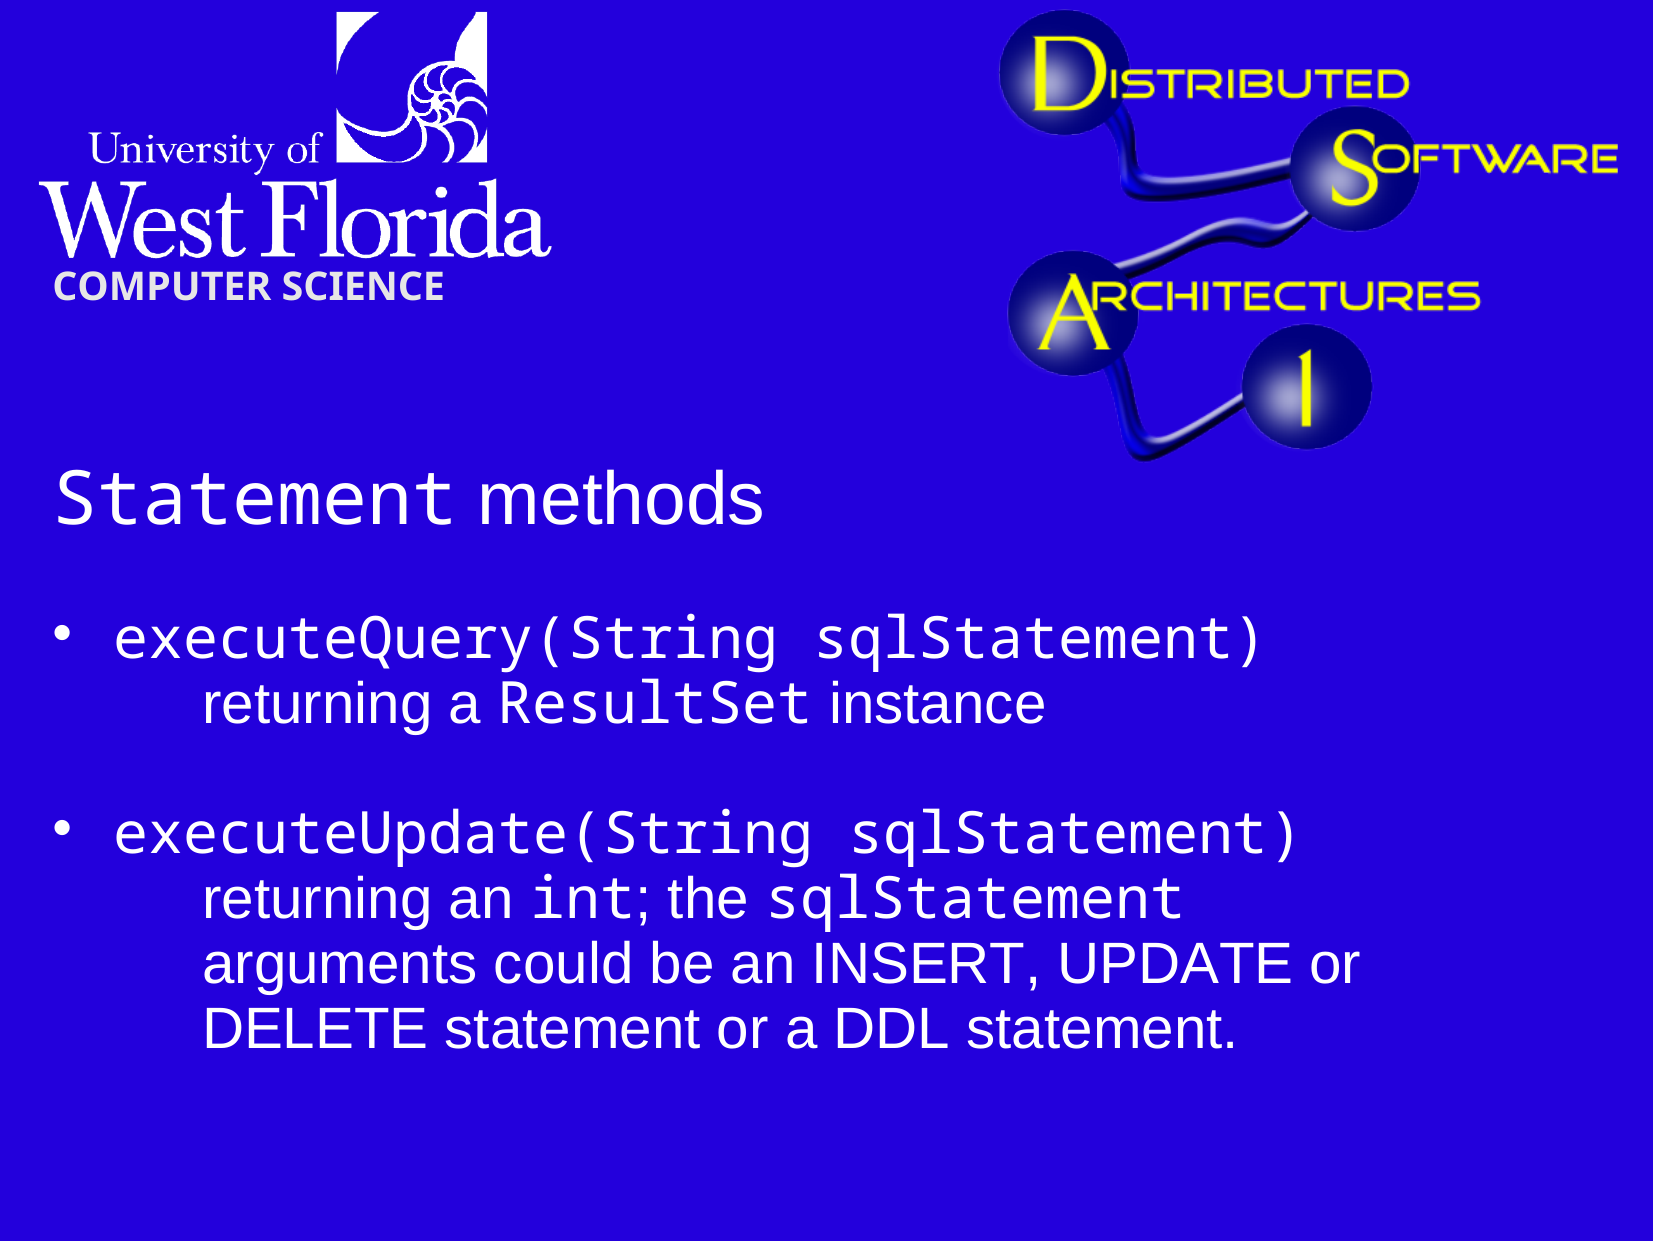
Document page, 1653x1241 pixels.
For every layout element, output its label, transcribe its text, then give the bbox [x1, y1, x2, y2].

text_box COMPUTER SCIENCE [37, 262, 563, 316]
picture [37, 0, 559, 262]
text_box Statement methods executeQuery(String sqlStatement) returning a ResultSet instance executeUpdate(String sqlStatement) returning an int; the sqlStatement arguments could be an INSERT, UPDATE or DELETE statement or a DDL statement. [37, 450, 1388, 801]
picture [910, 0, 1653, 506]
